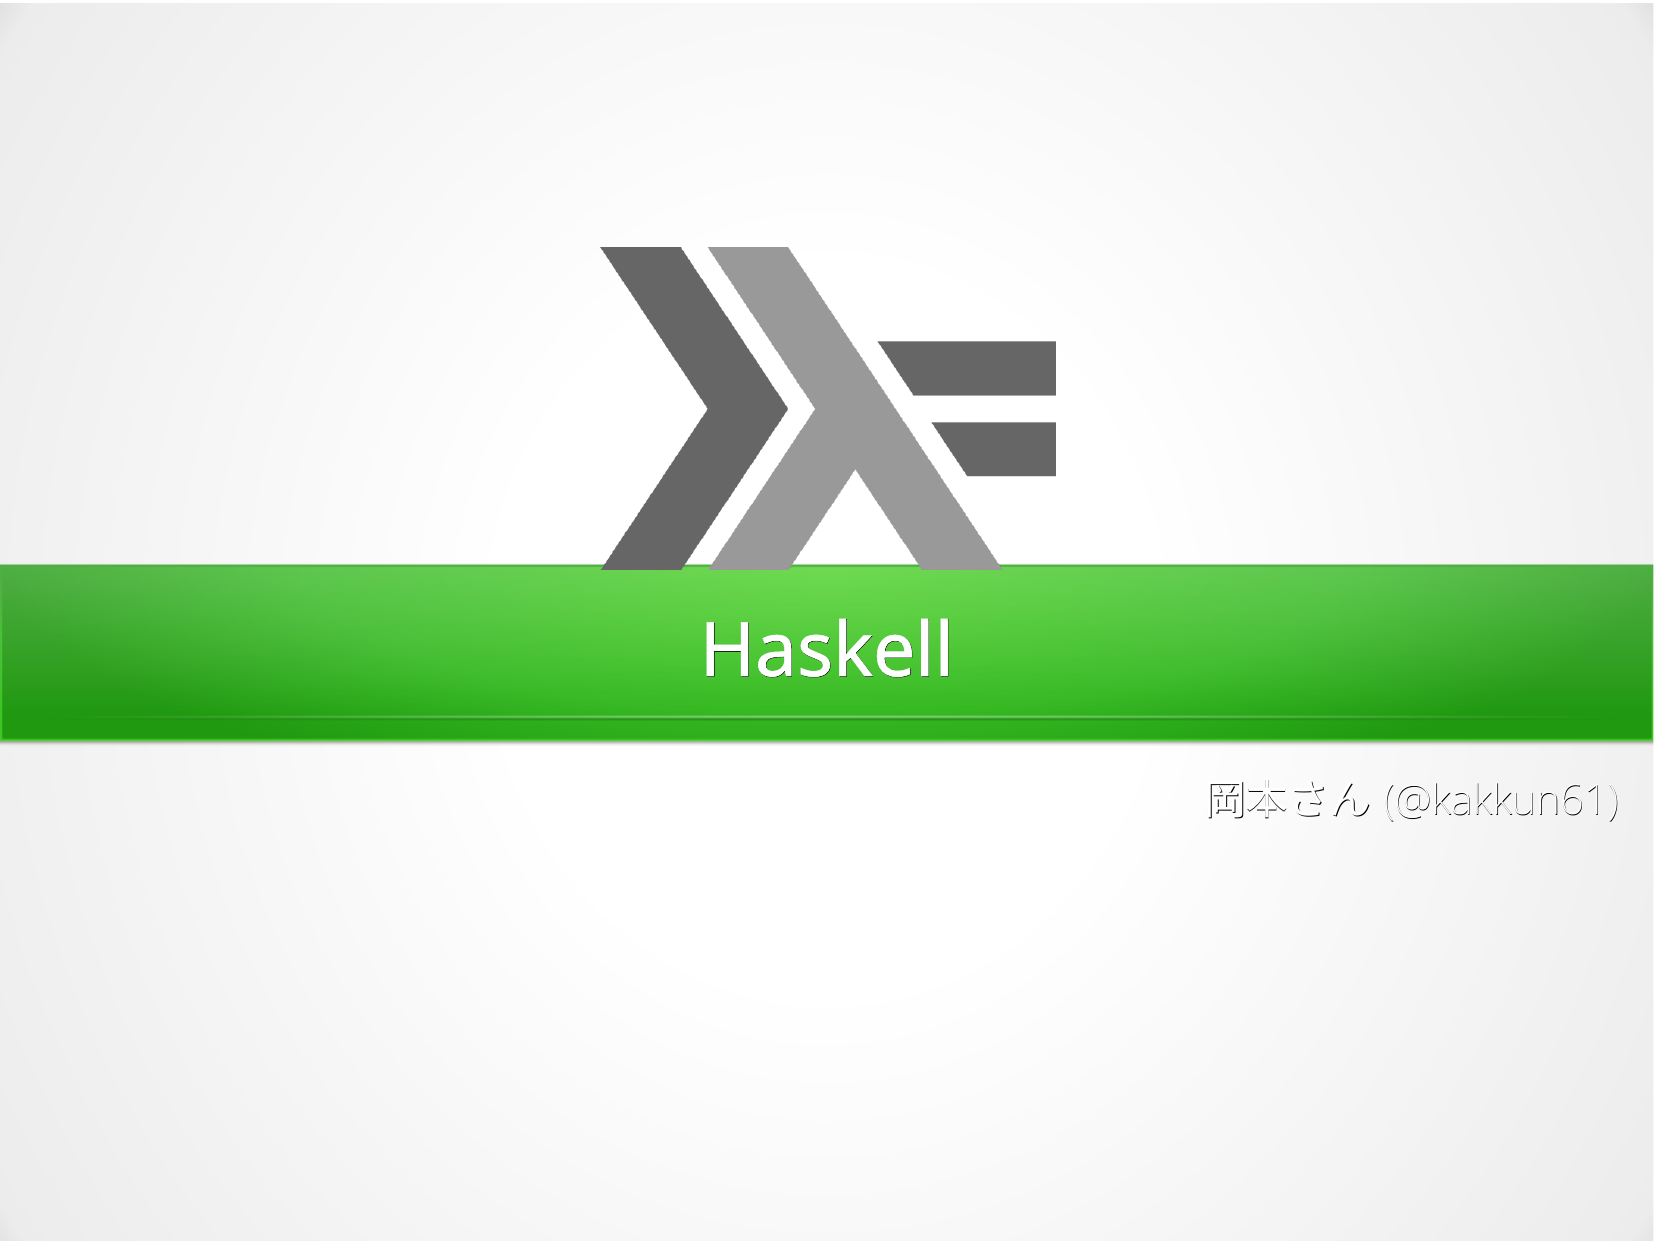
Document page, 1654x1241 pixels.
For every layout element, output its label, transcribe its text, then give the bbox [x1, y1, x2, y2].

text_box 岡本さん(@kakkun61) [1189, 758, 1641, 819]
title Haskell [82, 578, 1571, 715]
picture [0, 3, 1654, 1241]
